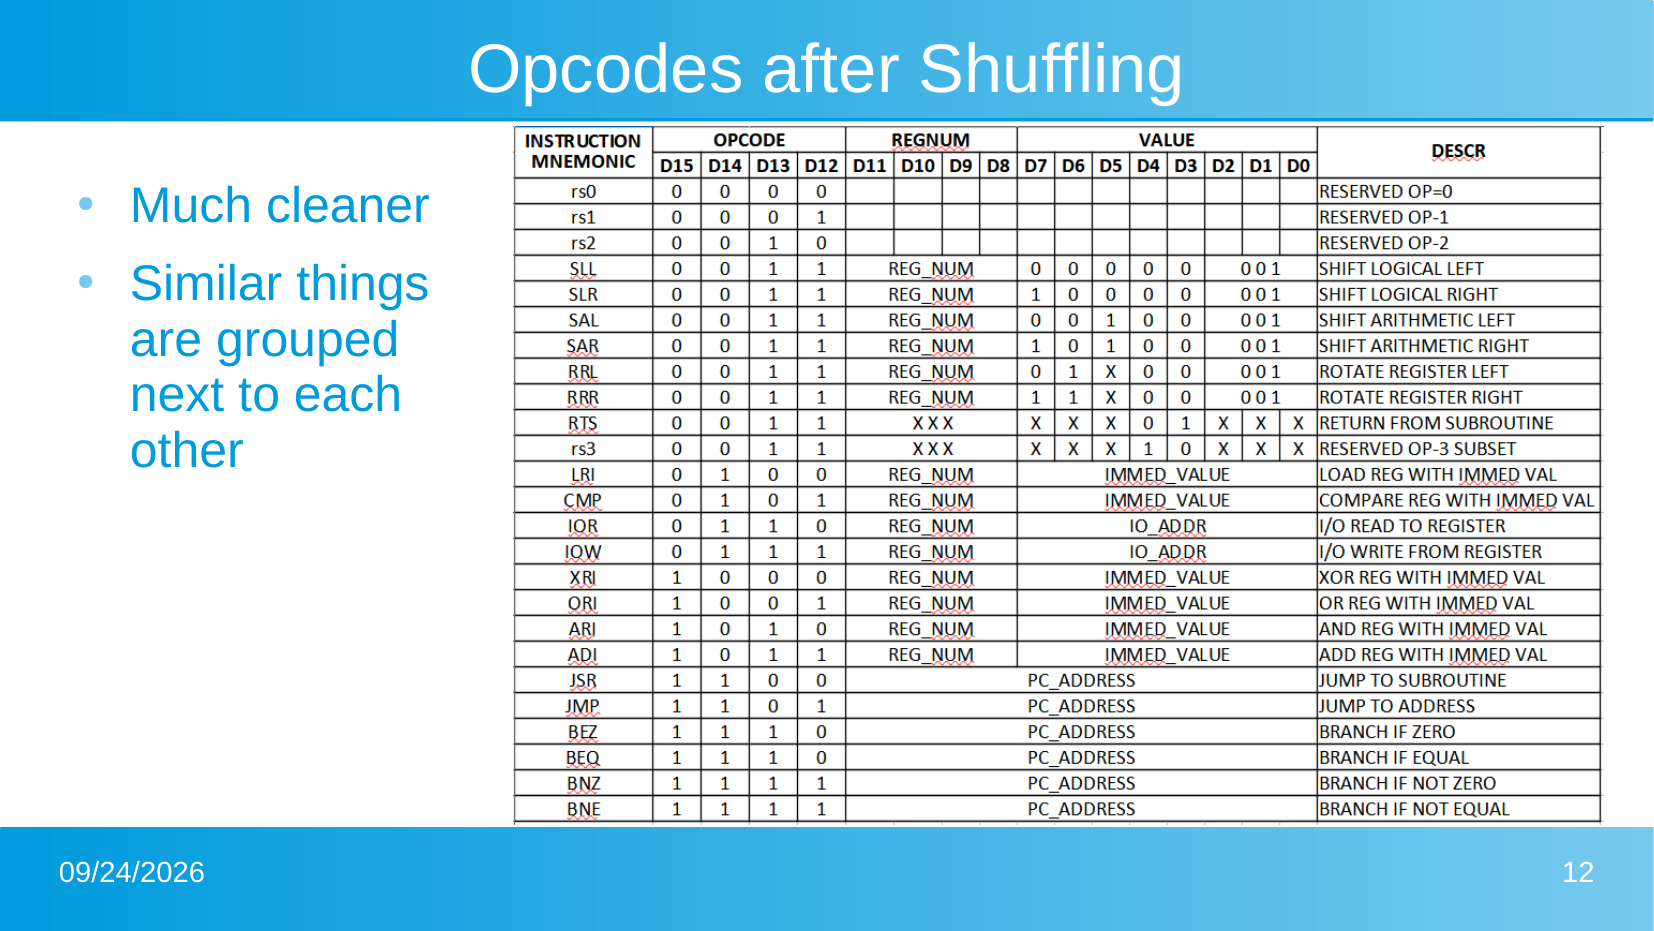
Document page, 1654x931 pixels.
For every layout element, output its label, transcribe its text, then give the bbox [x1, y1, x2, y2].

title Opcodes after Shuffling [59, 29, 1595, 108]
list Much cleaner Similar things are grouped next to each other [59, 177, 488, 768]
picture [513, 126, 1604, 826]
